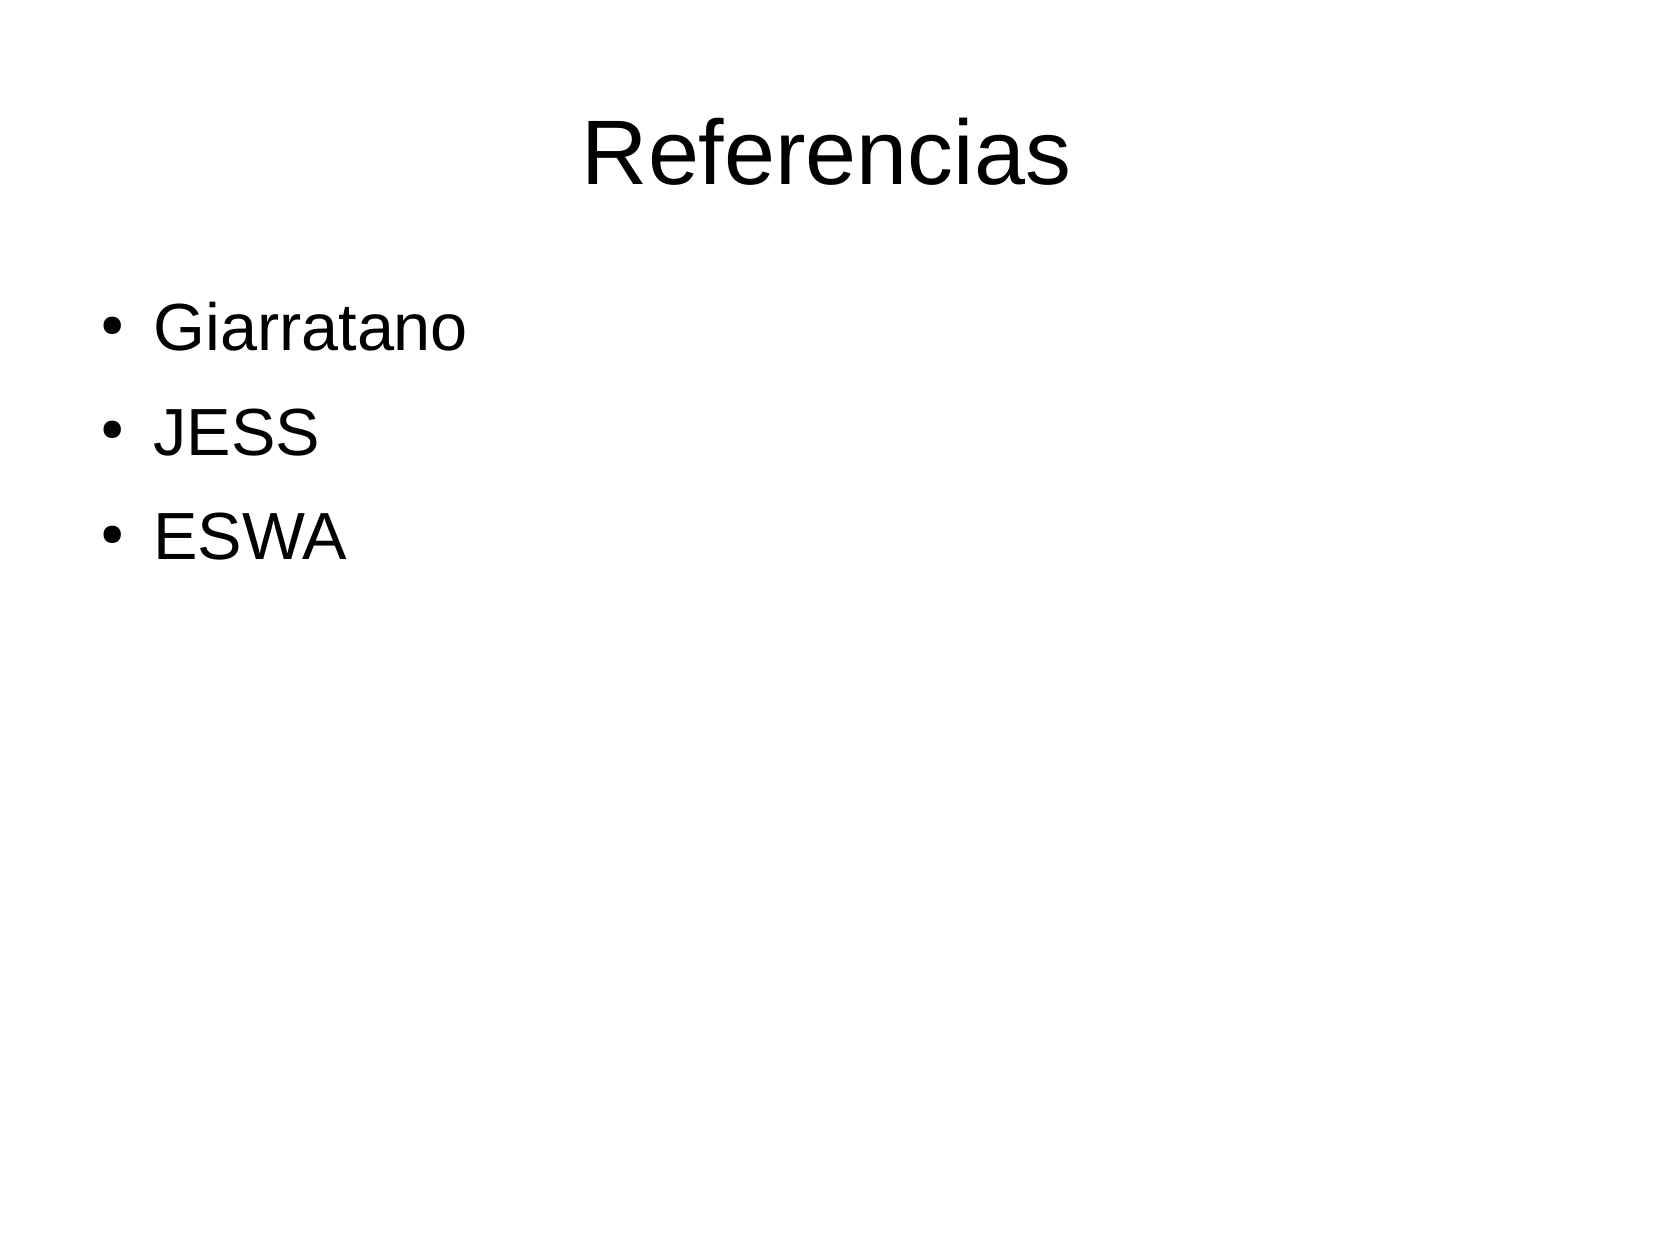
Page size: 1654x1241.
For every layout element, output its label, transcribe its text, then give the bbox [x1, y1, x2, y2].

title Referencias [82, 49, 1571, 257]
list Giarratano JESS ESWA [82, 290, 1571, 1109]
